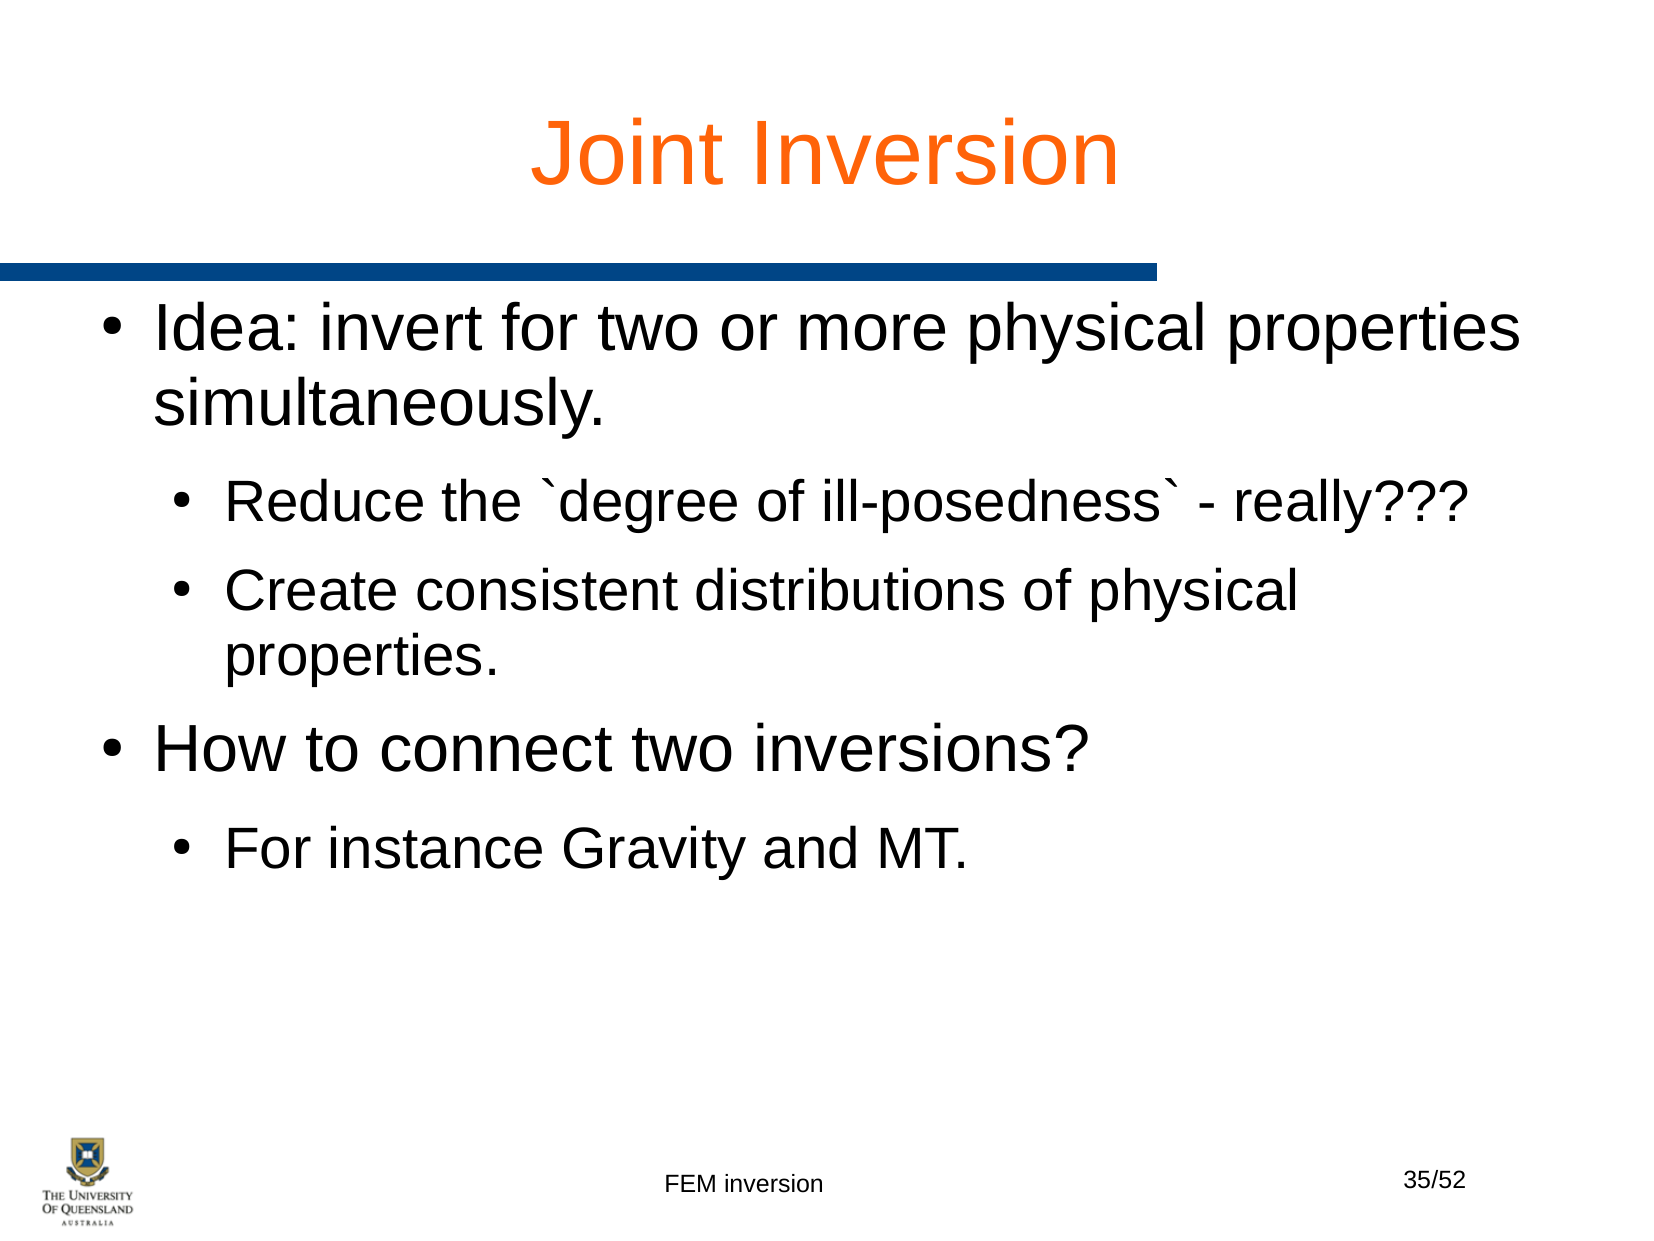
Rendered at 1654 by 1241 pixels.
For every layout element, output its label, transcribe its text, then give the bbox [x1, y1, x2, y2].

list Idea: invert for two or more physical properties simultaneously. Reduce the `degree of ill-posedness` - really??? Create consistent distributions of physical properties. How to connect two inversions? For instance Gravity and MT. [82, 290, 1571, 1010]
title Joint Inversion [82, 49, 1571, 257]
picture [35, 1133, 142, 1235]
